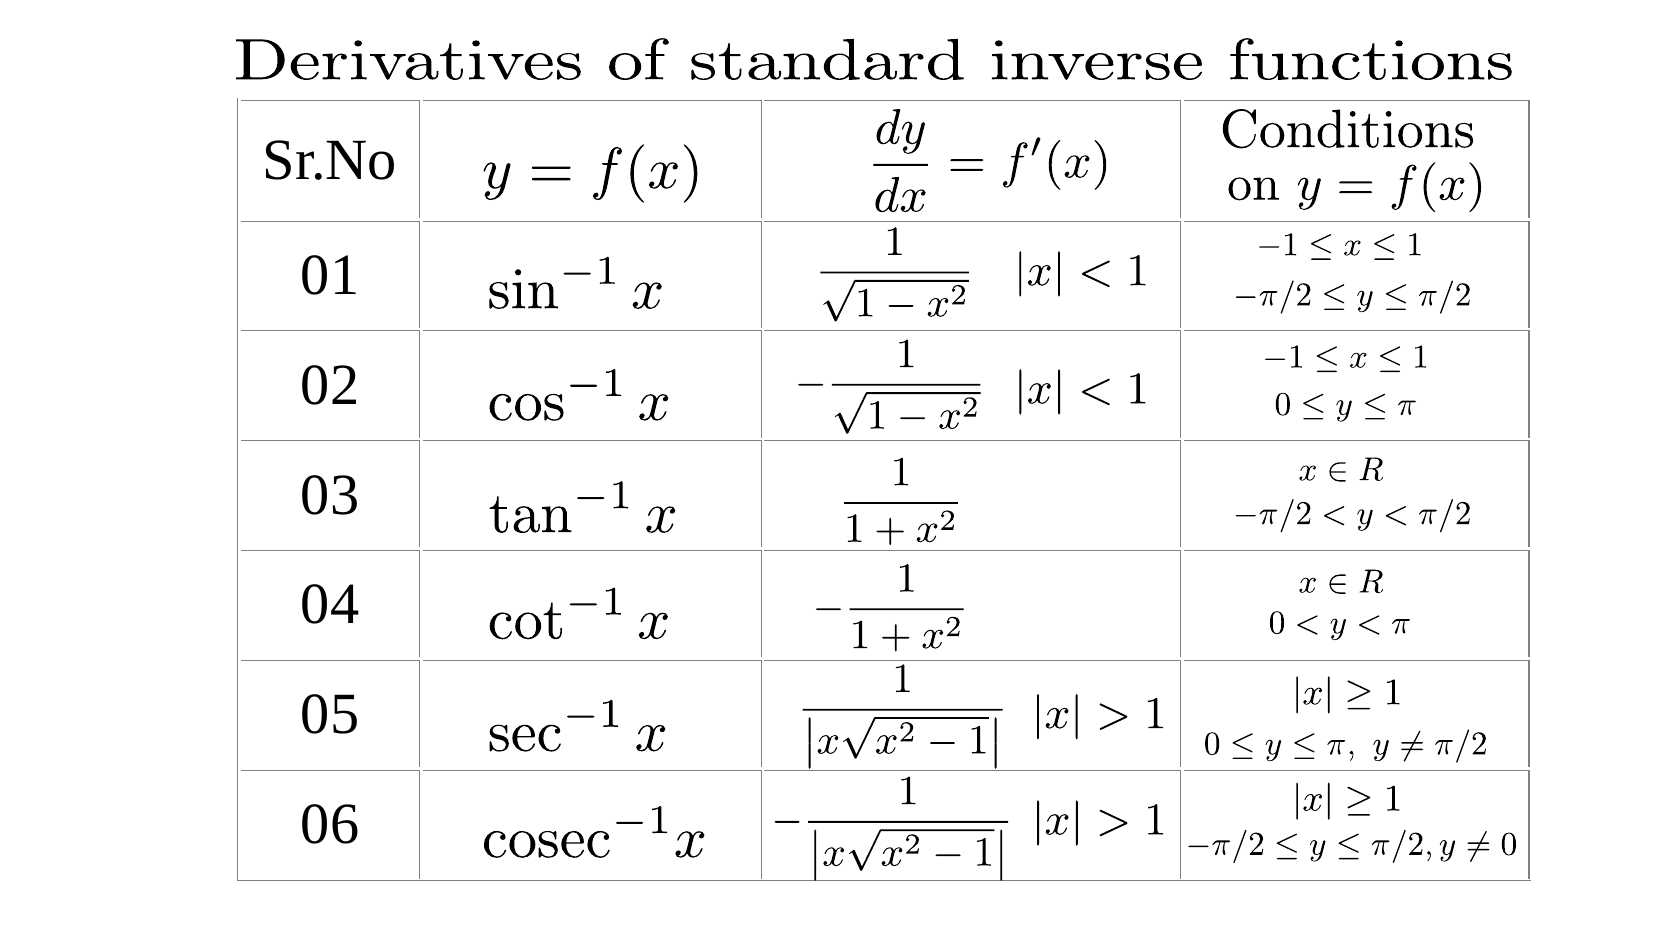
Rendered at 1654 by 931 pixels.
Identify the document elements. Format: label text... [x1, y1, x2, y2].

text_box [1299, 457, 1384, 482]
text_box [483, 144, 698, 203]
table_cell 03 [241, 441, 419, 547]
title [47, 37, 1607, 910]
text_box [773, 776, 1009, 882]
text_box [1228, 162, 1482, 213]
table_cell [1184, 331, 1528, 438]
text_box [1293, 676, 1400, 714]
text_box [1263, 345, 1427, 373]
text_box [489, 587, 668, 640]
text_box [489, 368, 669, 421]
table_cell [423, 551, 761, 657]
text_box [814, 563, 964, 652]
table_cell [764, 222, 1180, 328]
text_box [1275, 392, 1417, 422]
table_cell [764, 441, 1180, 547]
table_cell [1184, 661, 1528, 767]
text_box [1187, 829, 1516, 864]
text_box [873, 109, 1107, 213]
table_cell 01 [241, 222, 419, 328]
text_box [796, 339, 981, 434]
text_box [802, 664, 1003, 769]
table_cell 02 [241, 331, 419, 438]
table_header [764, 101, 1180, 218]
table_cell [423, 222, 761, 328]
text_box [1222, 109, 1474, 149]
text_box [1269, 611, 1411, 641]
text_box [236, 38, 1512, 80]
text_box [1257, 233, 1421, 260]
table_cell [764, 551, 1180, 657]
table_cell [423, 771, 761, 877]
table_cell [764, 771, 1180, 877]
table_cell [423, 661, 761, 767]
table_cell [1184, 551, 1528, 657]
table_cell 06 [241, 771, 419, 877]
table_header [1184, 101, 1528, 218]
text_box [1293, 782, 1400, 820]
text_box [1205, 729, 1486, 763]
table_cell [1184, 222, 1528, 328]
table_cell [764, 331, 1180, 438]
table_cell [1184, 771, 1528, 877]
text_box [489, 256, 662, 309]
table_cell [423, 331, 761, 438]
text_box [483, 805, 705, 858]
text_box [1299, 569, 1384, 594]
table_cell [423, 441, 761, 547]
text_box [1016, 369, 1146, 415]
text_box [489, 481, 676, 534]
table_header [423, 101, 761, 218]
table_cell [1184, 441, 1528, 547]
table_header Sr.No [241, 101, 419, 218]
text_box [820, 227, 969, 322]
text_box [1234, 280, 1470, 314]
text_box [1033, 693, 1164, 740]
table_cell 05 [241, 661, 419, 767]
table_cell [764, 661, 1180, 767]
text_box [489, 699, 666, 752]
table_cell 04 [241, 551, 419, 657]
text_box [1234, 499, 1470, 533]
text_box [1033, 800, 1164, 846]
text_box [844, 457, 958, 546]
text_box [1016, 250, 1146, 297]
